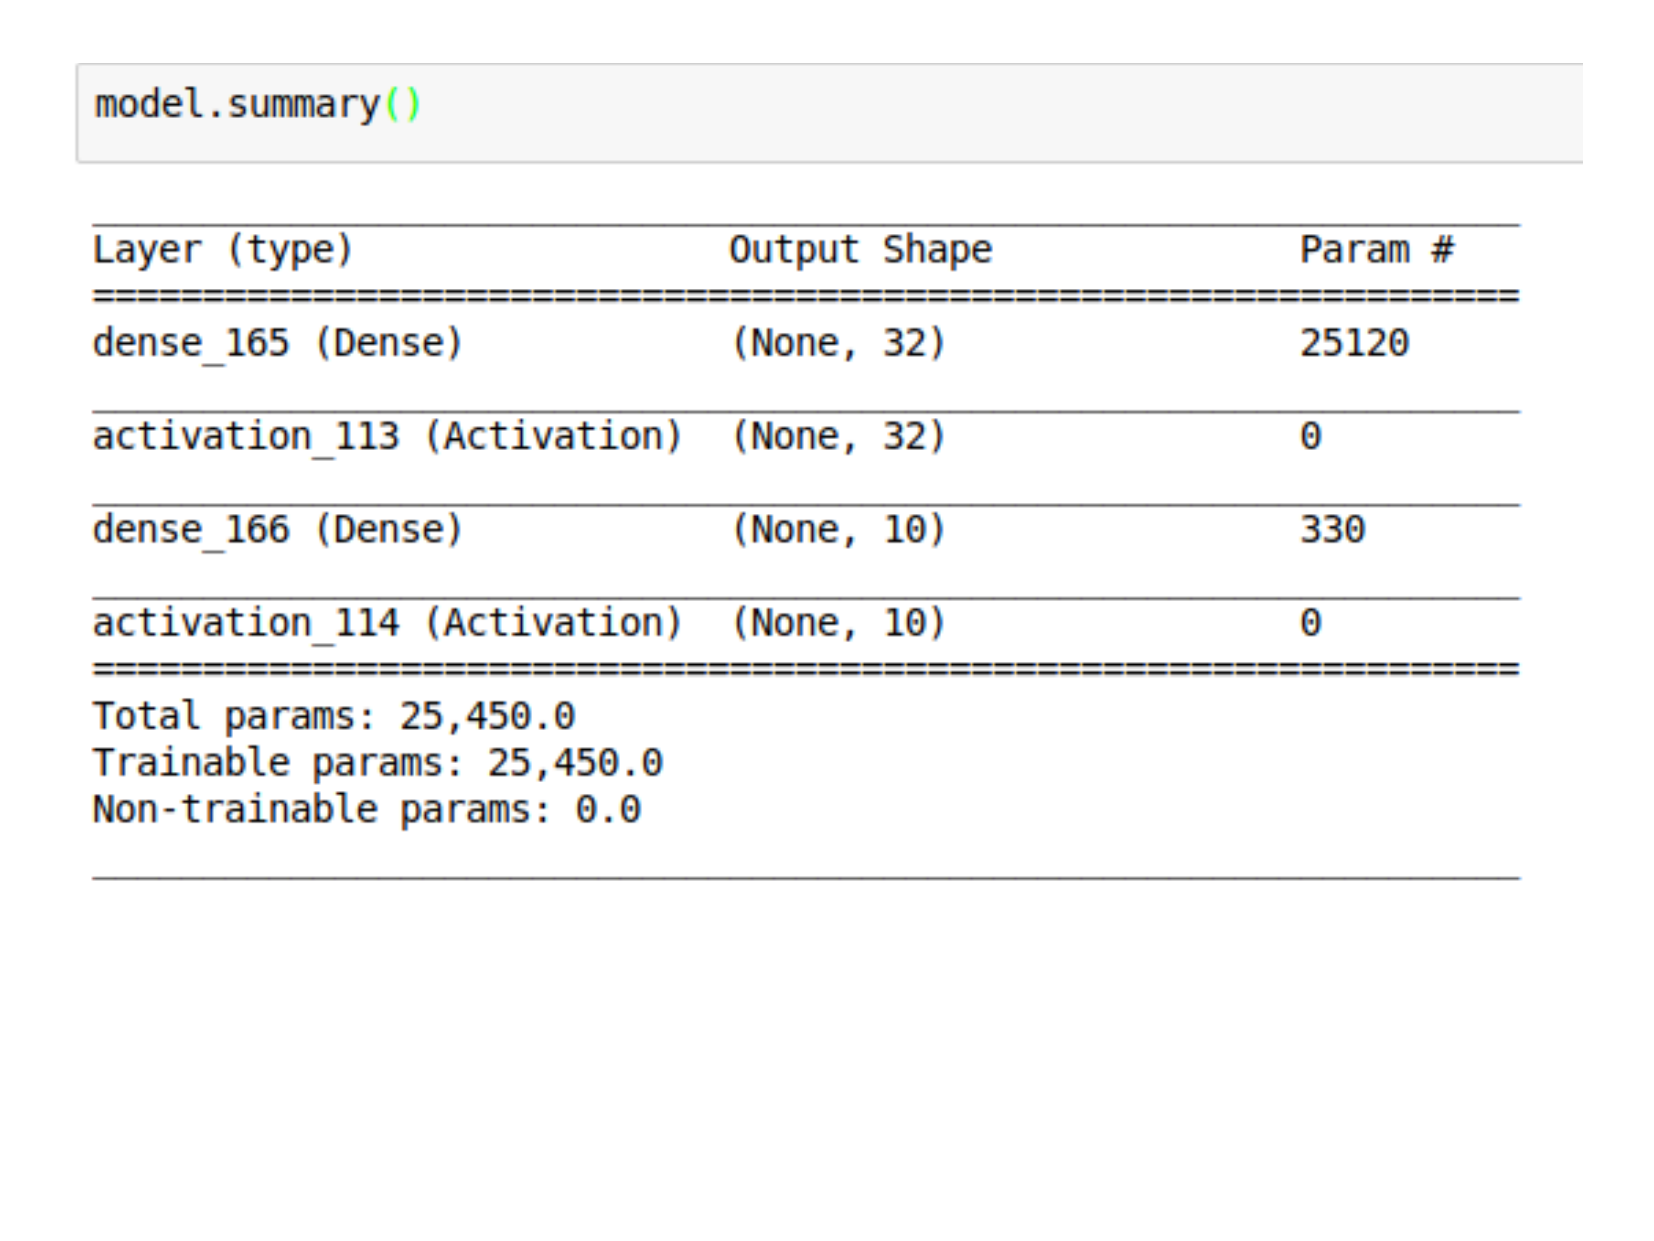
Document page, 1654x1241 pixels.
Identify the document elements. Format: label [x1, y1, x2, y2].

picture [60, 63, 1583, 901]
